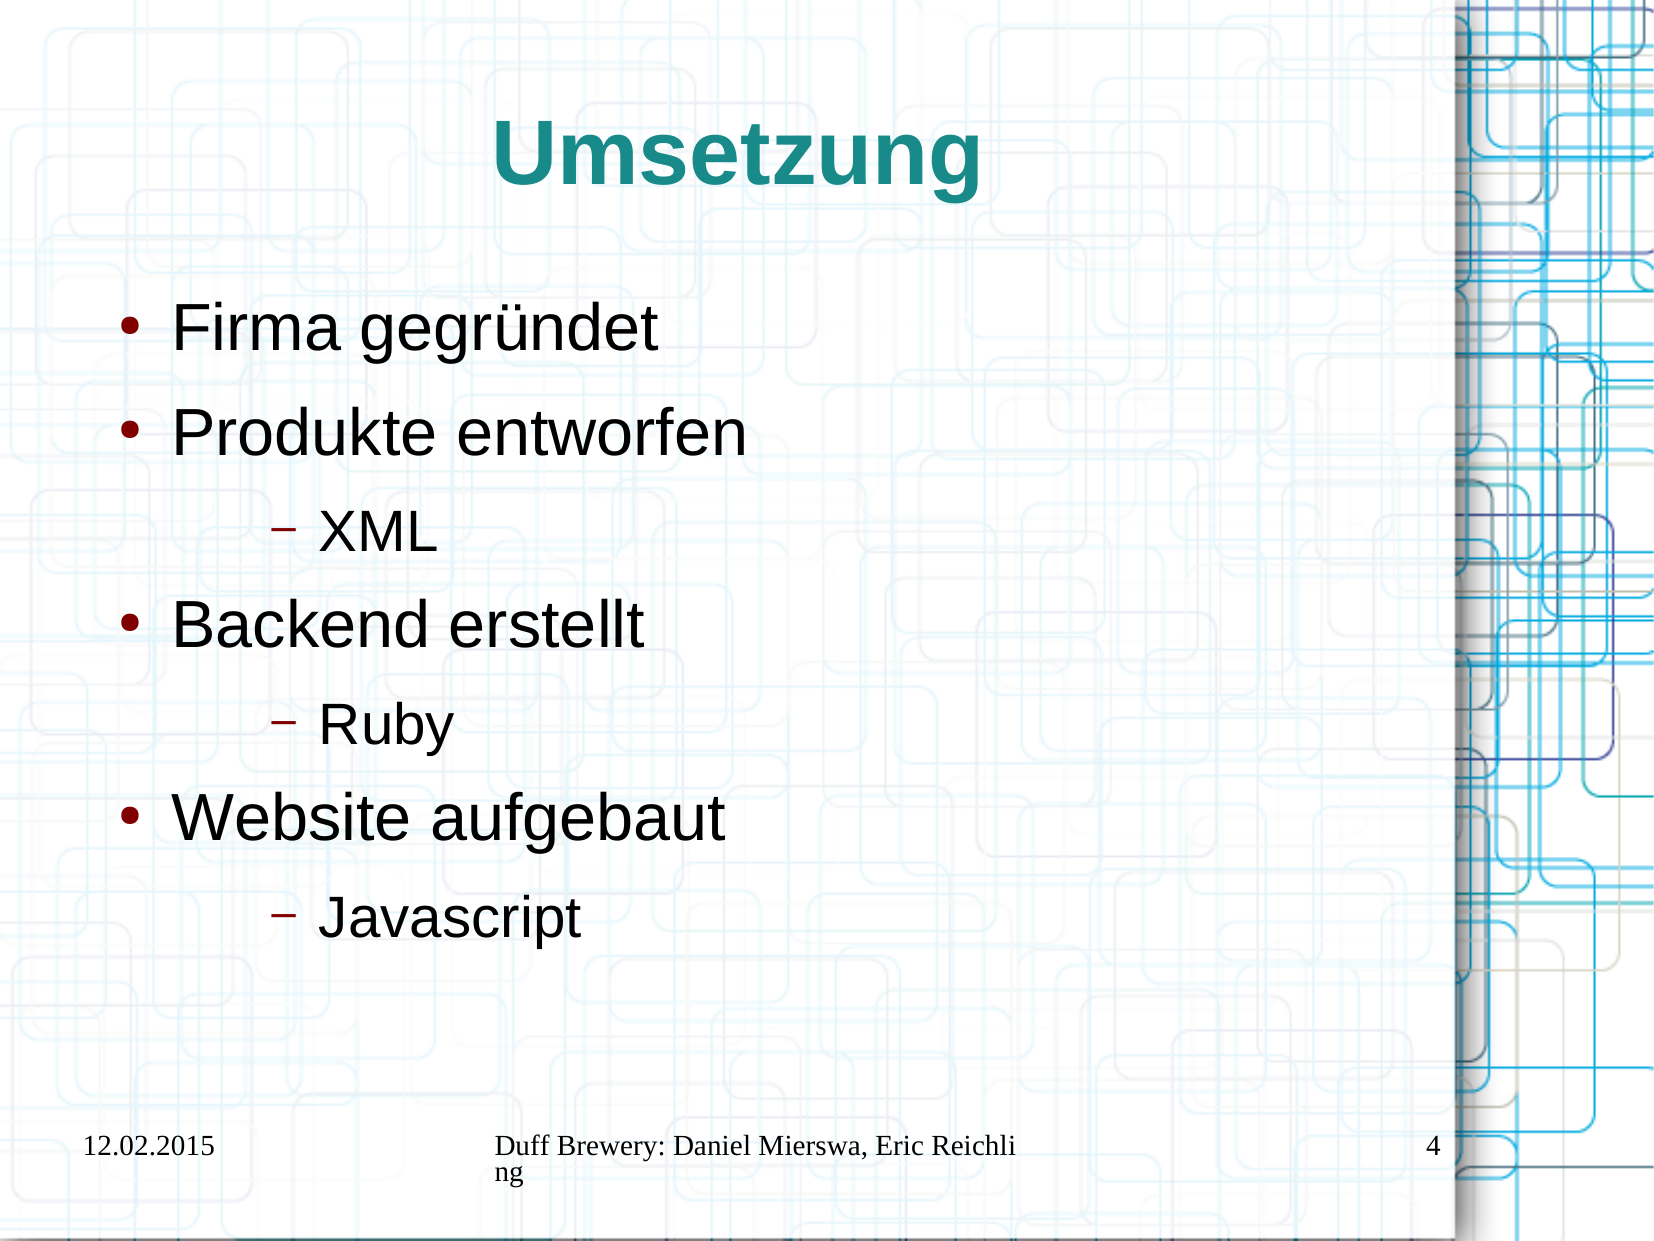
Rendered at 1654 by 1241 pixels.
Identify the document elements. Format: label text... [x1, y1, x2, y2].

title Umsetzung [59, 49, 1418, 257]
list Firma gegründet Produkte entworfen XML Backend erstellt Ruby Website aufgebaut Javascript [82, 290, 1418, 1109]
picture [0, 0, 1654, 1241]
